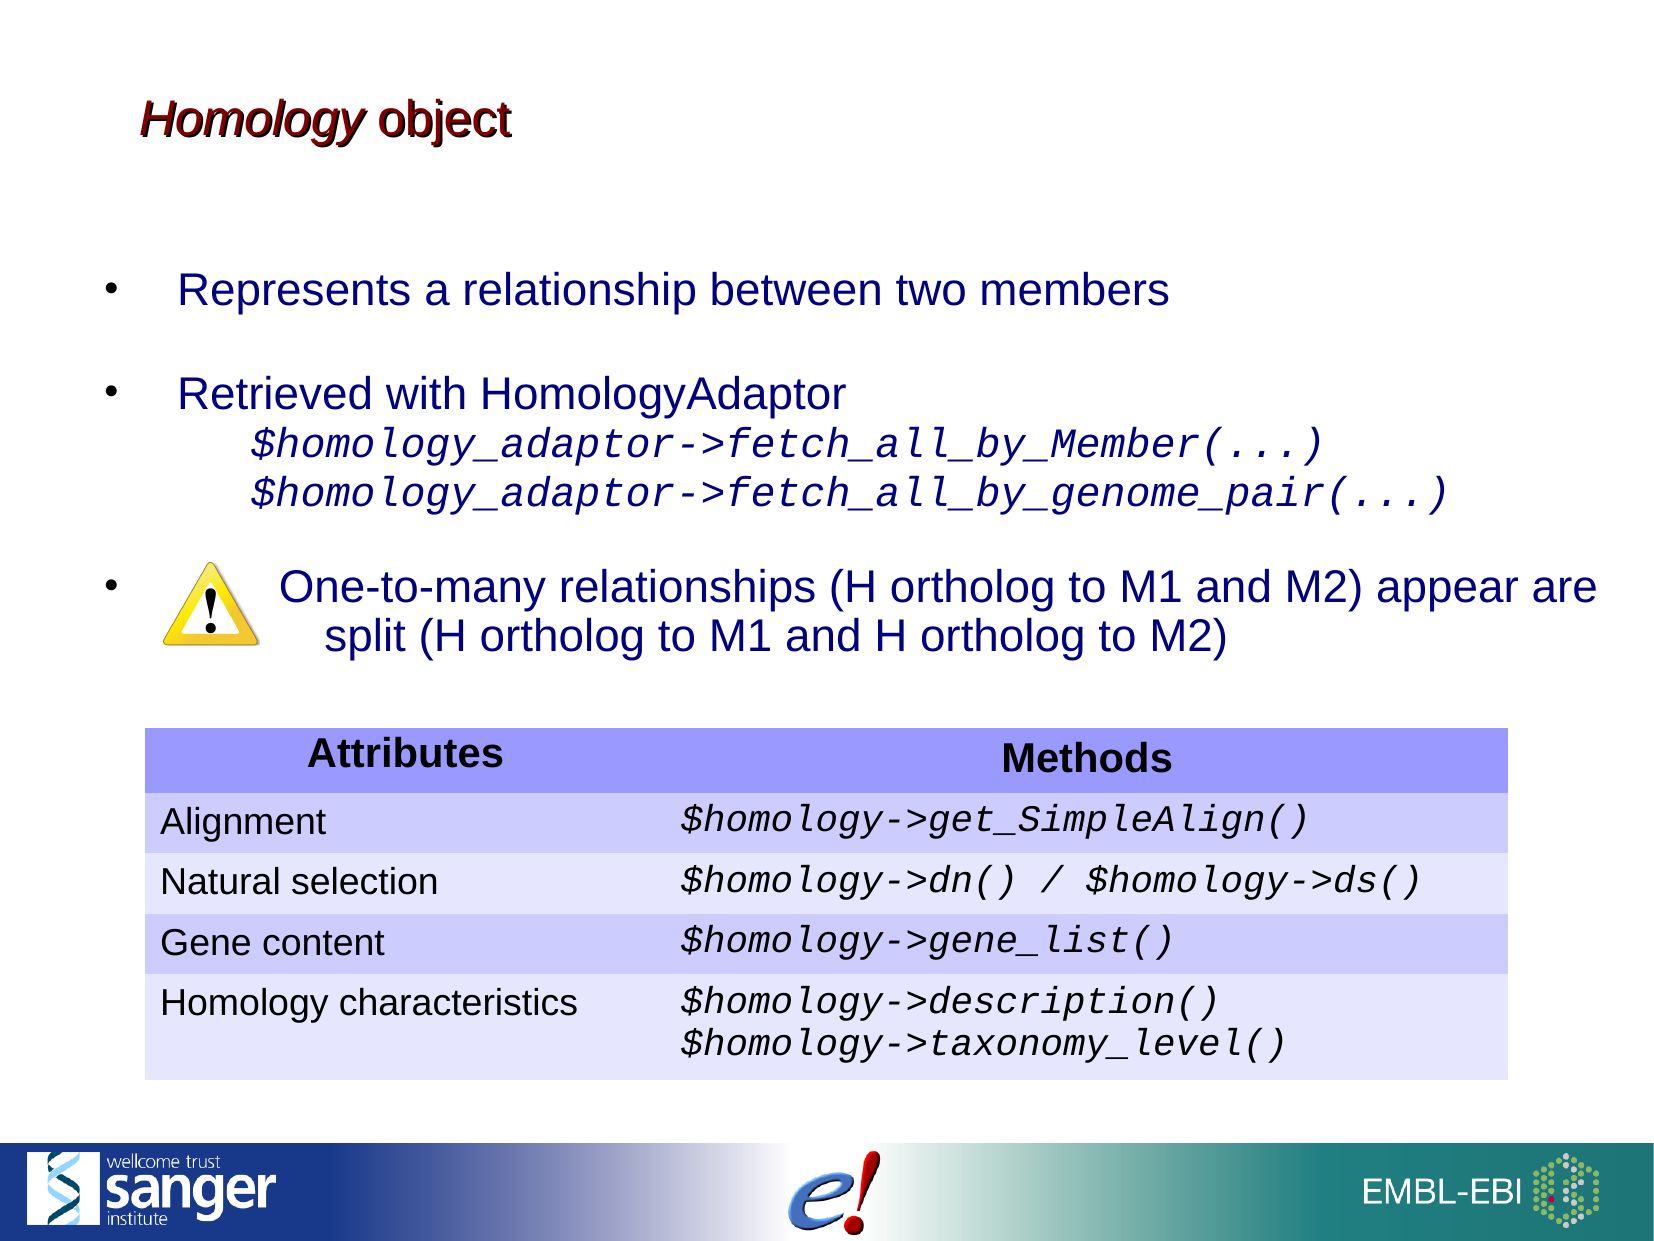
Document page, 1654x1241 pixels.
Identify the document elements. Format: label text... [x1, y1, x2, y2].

table_header Attributes [145, 728, 666, 793]
table_header Methods [666, 728, 1508, 793]
table_cell Gene content [145, 914, 666, 974]
table_cell $homology->get_SimpleAlign() [666, 793, 1508, 853]
table_cell $homology->description() $homology->taxonomy_level() [666, 974, 1508, 1080]
table_cell $homology->dn() / $homology->ds() [666, 853, 1508, 914]
table_cell Natural selection [145, 853, 666, 914]
table_cell $homology->gene_list() [666, 914, 1508, 974]
picture [163, 562, 260, 646]
table_cell Alignment [145, 793, 666, 853]
title Homology object [123, 30, 1527, 209]
text_box Represents a relationship between two members Retrieved with HomologyAdaptor $homology_adaptor->fetch_all_by_Member(...) $homology_adaptor->fetch_all_by_genome_pair(...) One-to-many relationships (H ortholog to M1 and M2) appear are split (H ortholog to M1 and H ortholog to M2) [88, 259, 1614, 662]
picture [0, 1143, 1654, 1241]
table_cell Homology characteristics [145, 974, 666, 1080]
